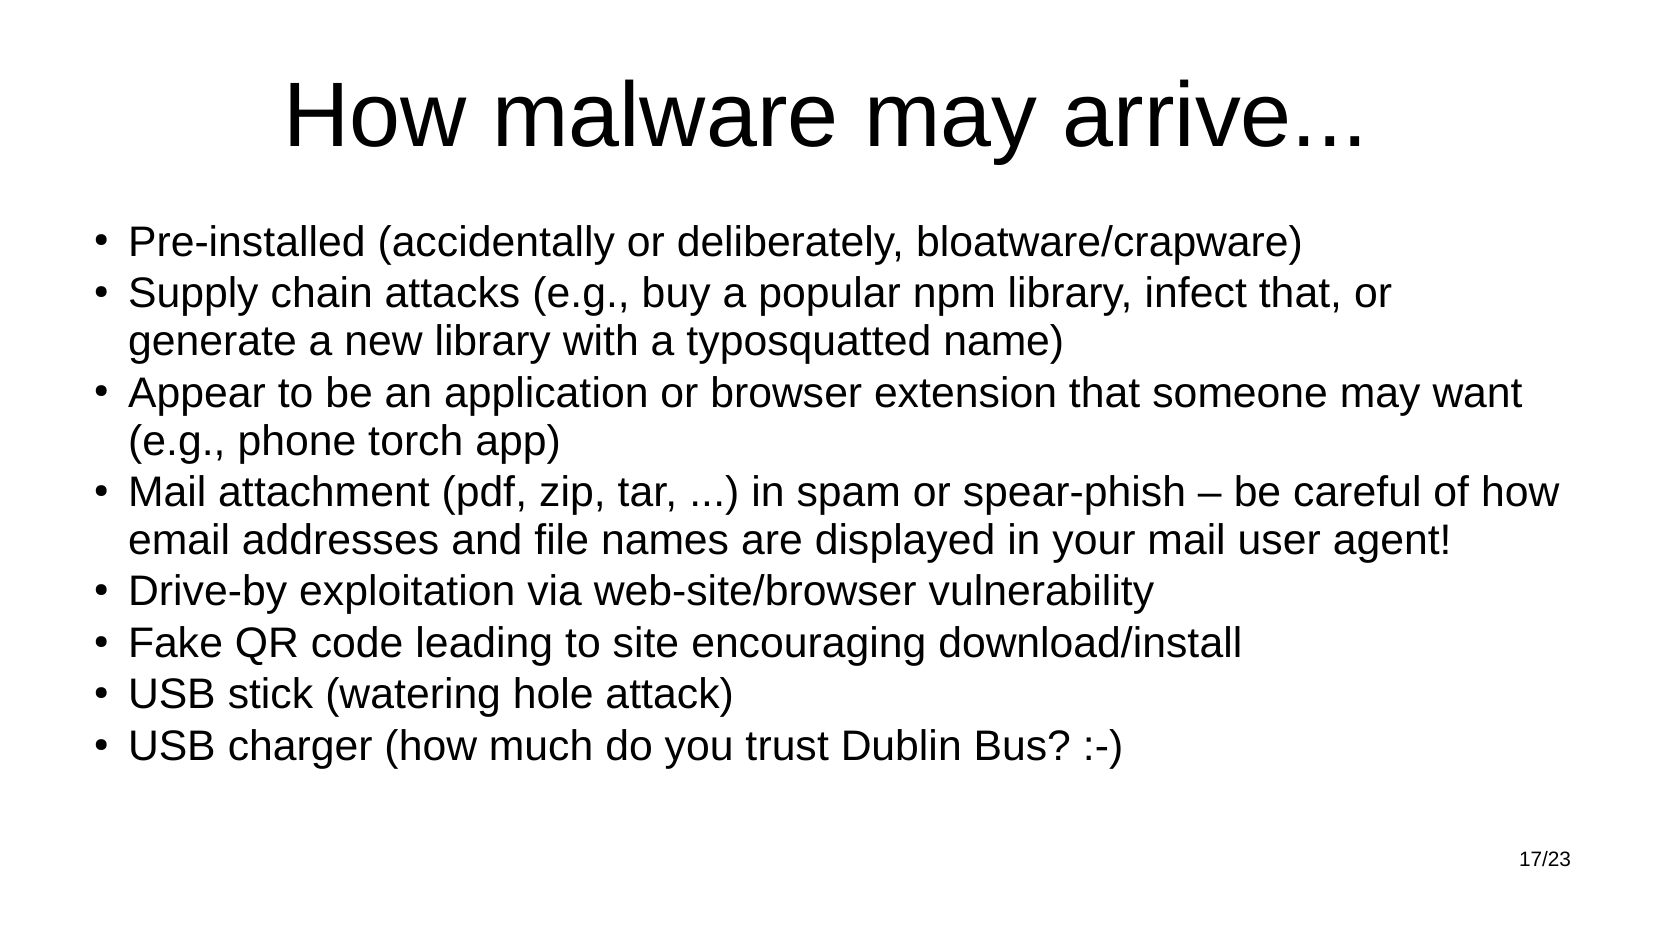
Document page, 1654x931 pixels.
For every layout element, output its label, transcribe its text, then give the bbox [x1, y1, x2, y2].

list Pre-installed (accidentally or deliberately, bloatware/crapware) Supply chain attacks (e.g., buy a popular npm library, infect that, or generate a new library with a typosquatted name) Appear to be an application or browser extension that someone may want (e.g., phone torch app) Mail attachment (pdf, zip, tar, ...) in spam or spear-phish – be careful of how email addresses and file names are displayed in your mail user agent! Drive-by exploitation via web-site/browser vulnerability Fake QR code leading to site encouraging download/install USB stick (watering hole attack) USB charger (how much do you trust Dublin Bus? :-) [82, 217, 1571, 815]
title How malware may arrive... [82, 37, 1571, 193]
